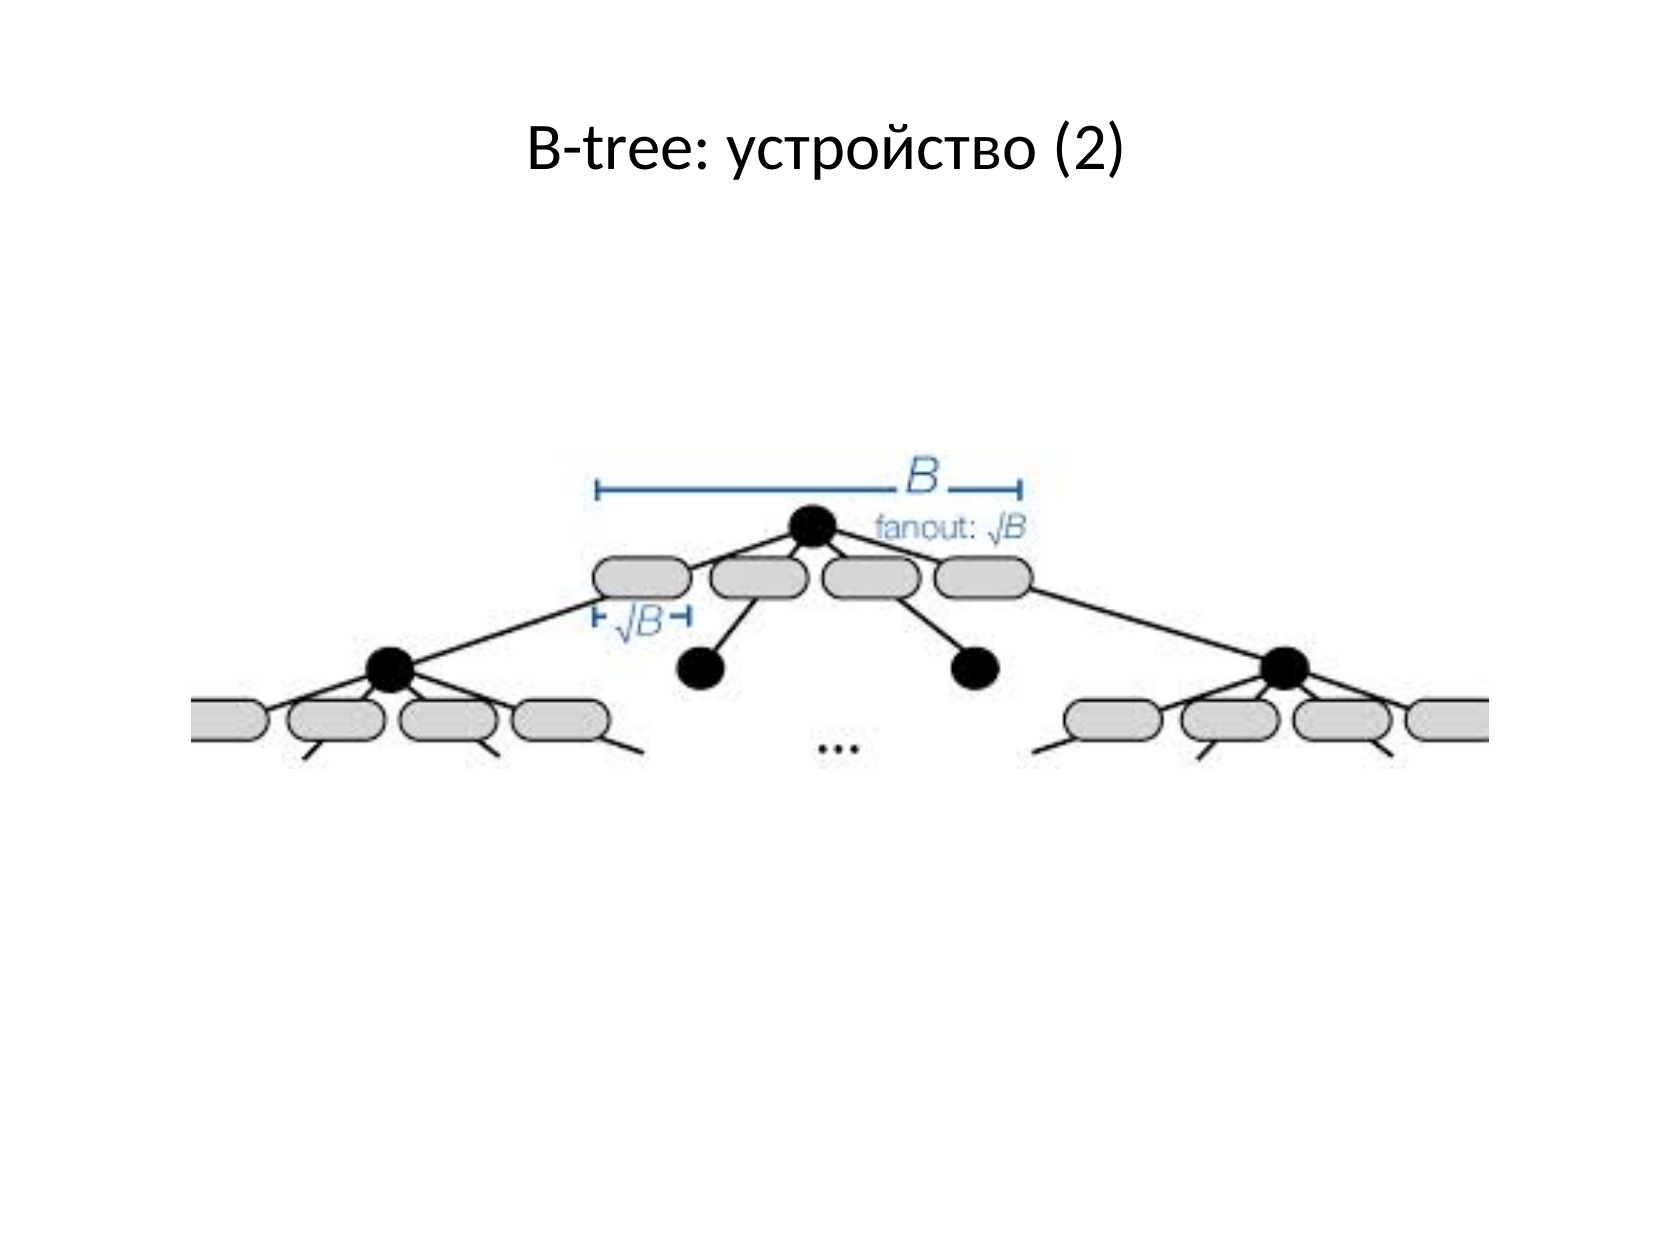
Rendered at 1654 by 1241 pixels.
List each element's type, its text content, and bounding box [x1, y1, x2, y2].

picture [191, 450, 1489, 769]
title B-tree: устройство (2) [82, 49, 1571, 257]
